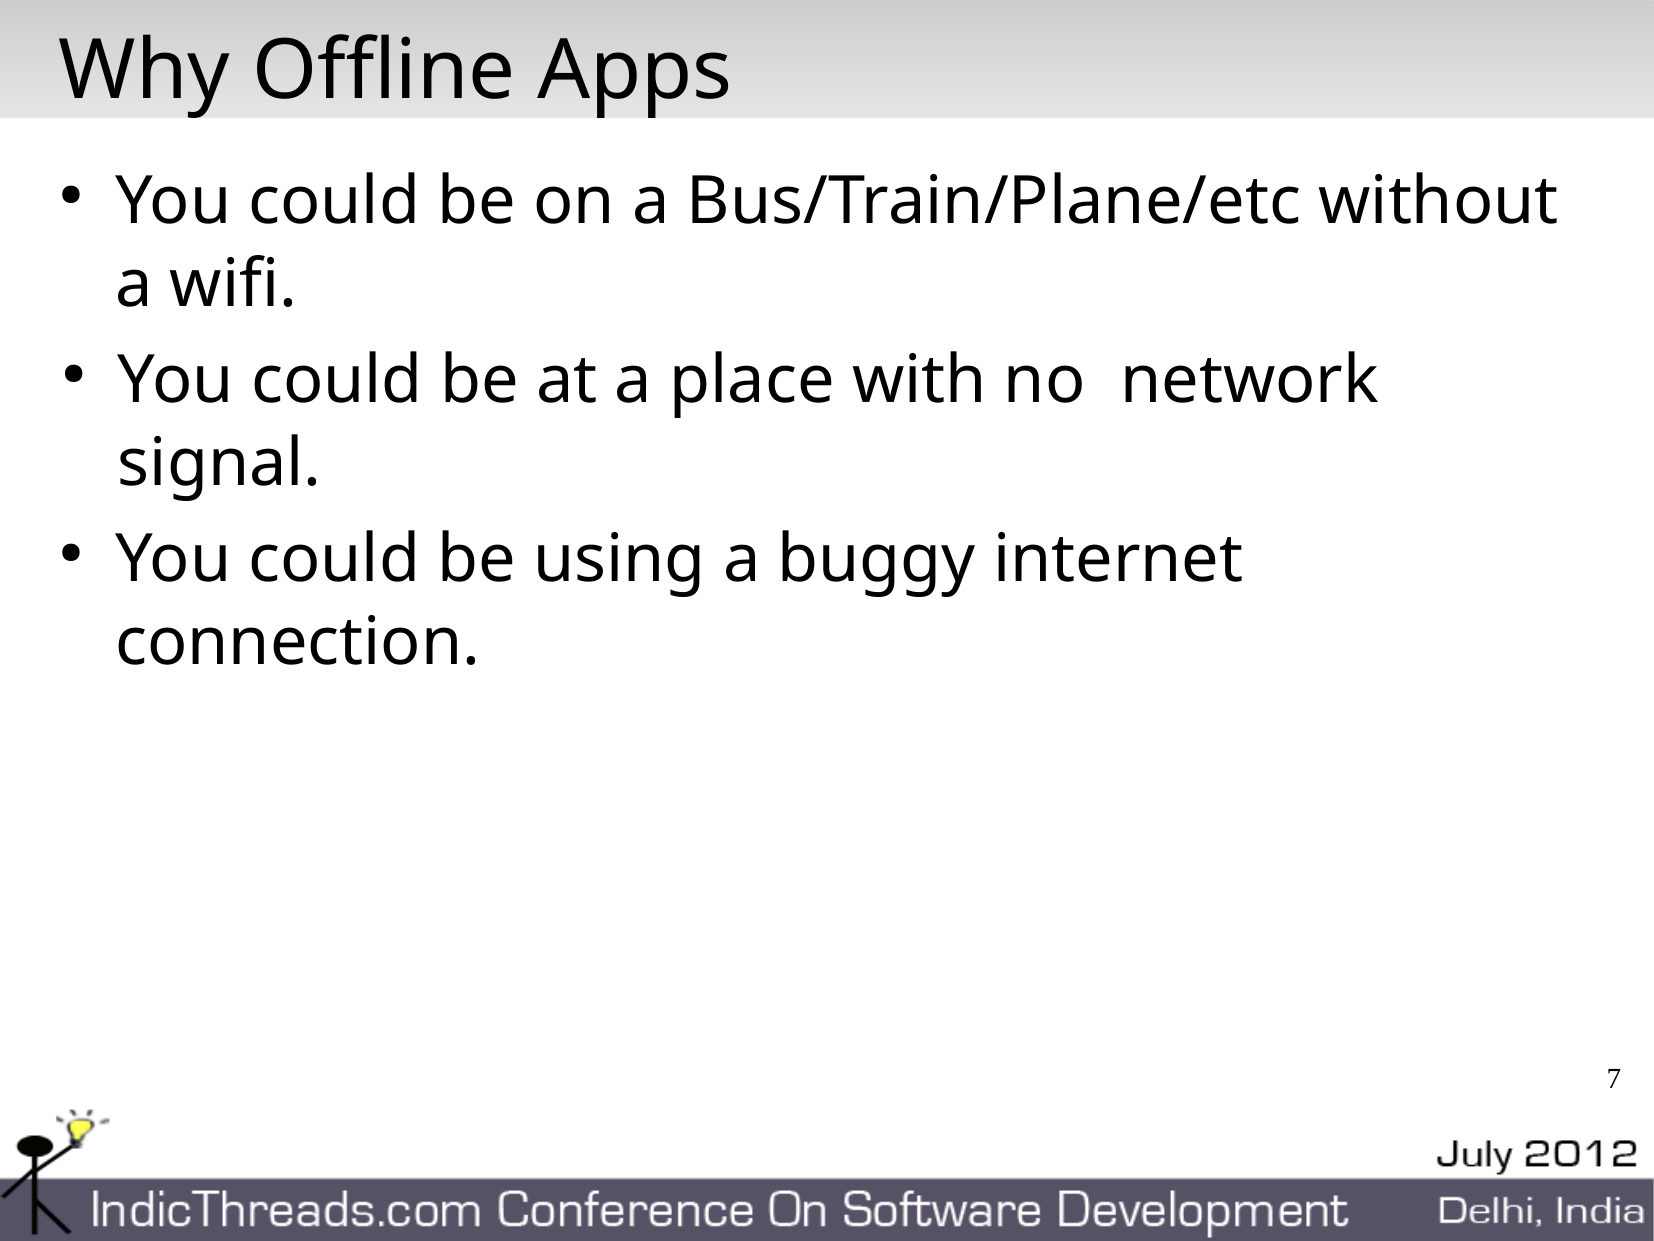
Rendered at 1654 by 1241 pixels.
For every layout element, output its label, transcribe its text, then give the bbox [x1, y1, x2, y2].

list You could be on a Bus/Train/Plane/etc without a wifi. You could be at a place with no network signal. You could be using a buggy internet connection. [59, 153, 1592, 973]
title Why Offline Apps [59, 11, 1592, 116]
picture [0, 118, 1654, 1241]
